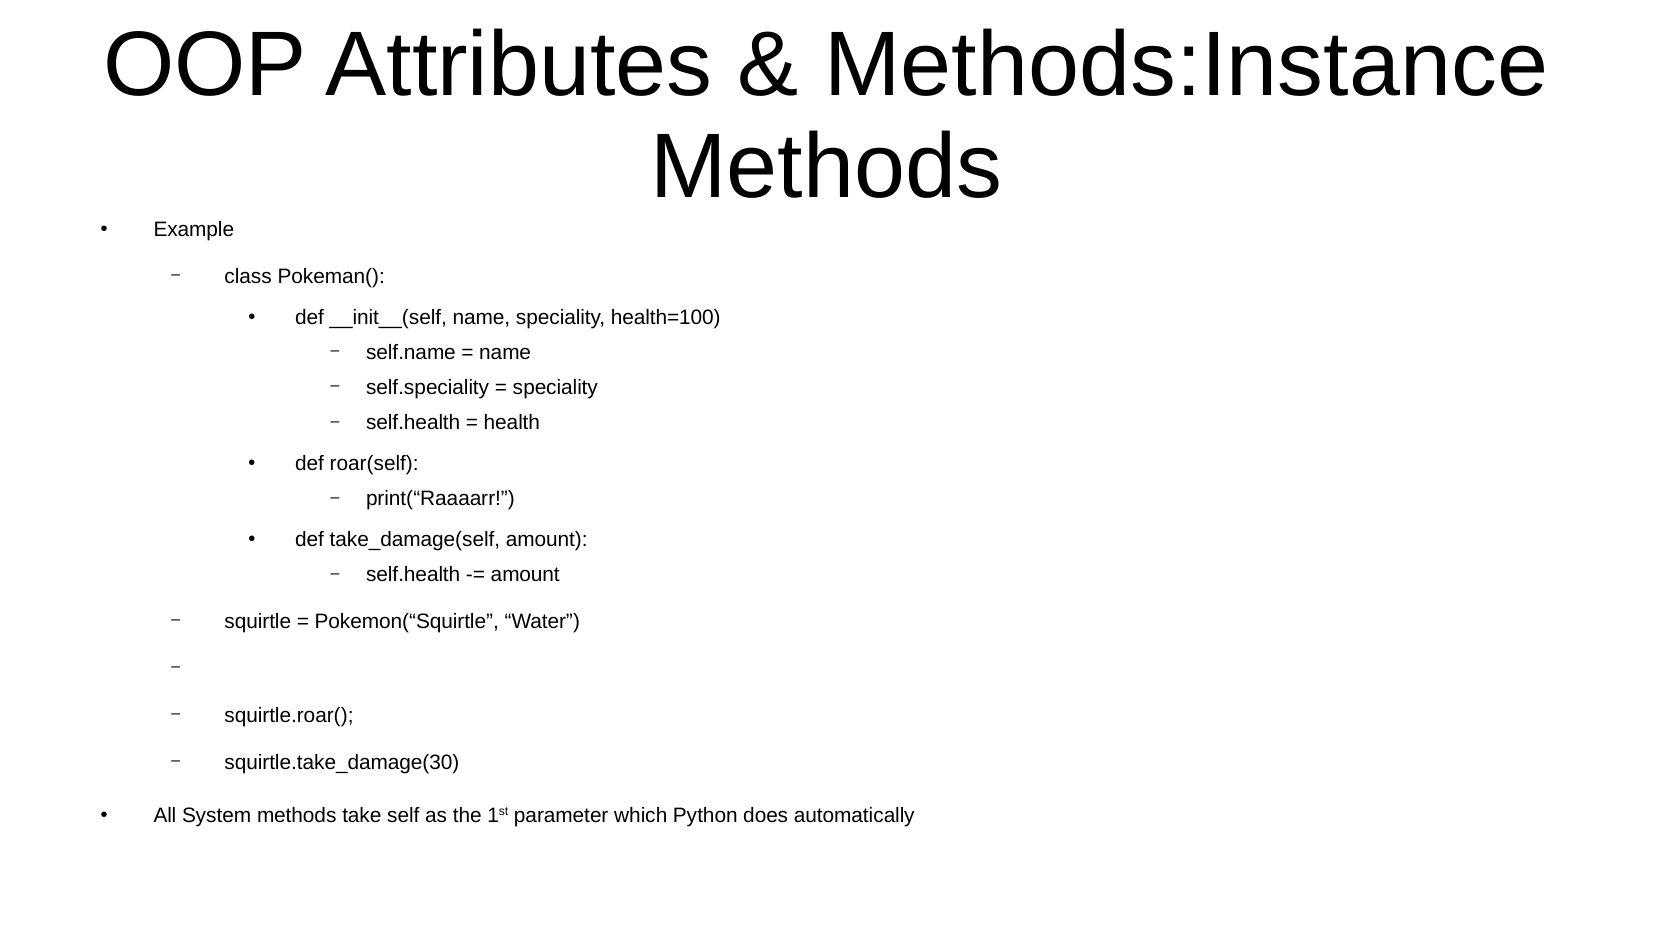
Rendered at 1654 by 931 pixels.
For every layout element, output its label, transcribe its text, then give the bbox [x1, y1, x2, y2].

list Example class Pokeman(): def __init__(self, name, speciality, health=100) self.name = name self.speciality = speciality self.health = health def roar(self): print(“Raaaarr!”) def take_damage(self, amount): self.health -= amount squirtle = Pokemon(“Squirtle”, “Water”) squirtle.roar(); squirtle.take_damage(30) All System methods take self as the 1st parameter which Python does automatically [82, 217, 1576, 901]
title OOP Attributes & Methods:Instance Methods [82, 12, 1571, 217]
